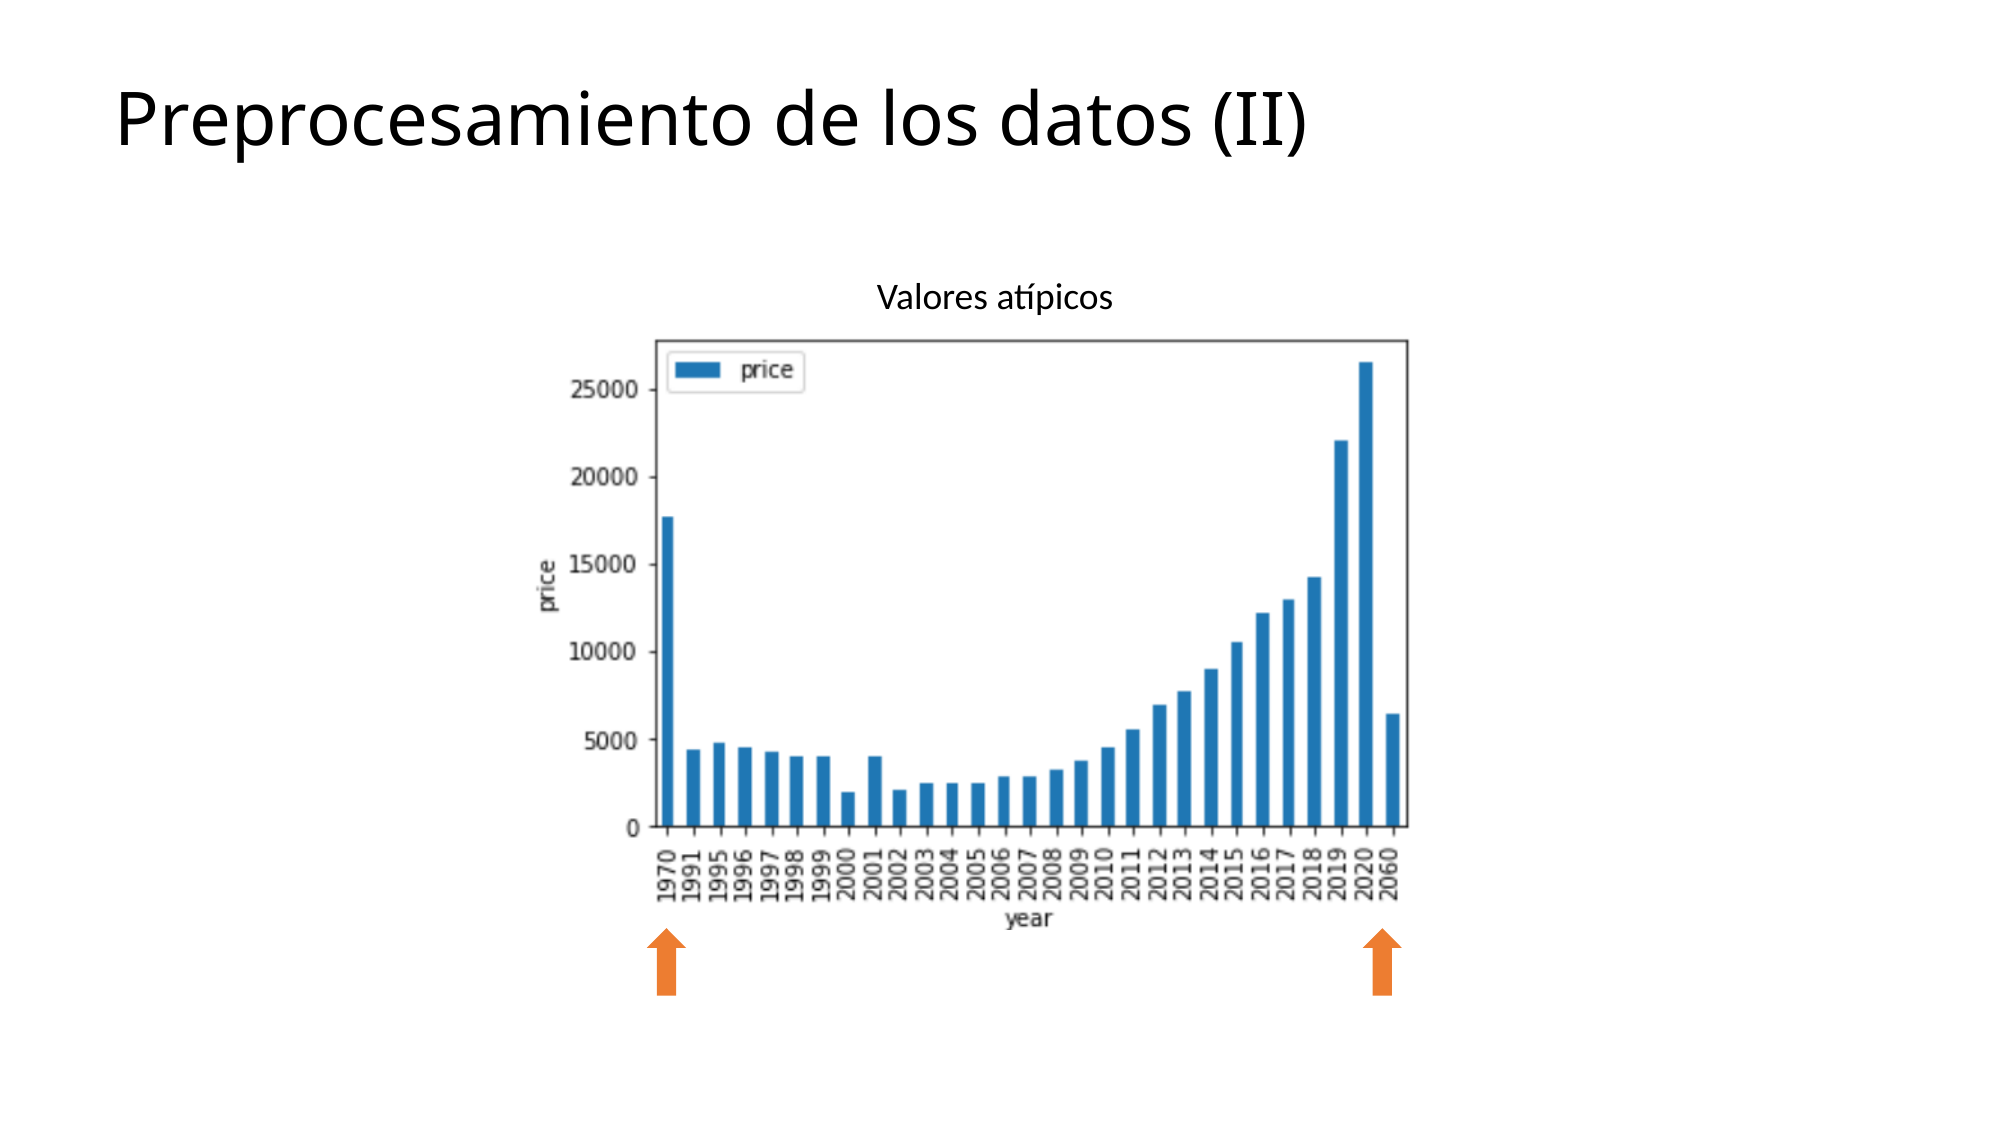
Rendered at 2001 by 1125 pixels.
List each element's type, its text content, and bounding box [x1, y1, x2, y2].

title Preprocesamiento de los datos (II) [99, 66, 1344, 177]
text_box [1365, 929, 1400, 995]
picture [517, 320, 1421, 930]
text_box [649, 929, 684, 995]
text_box Valores atípicos [861, 264, 1138, 325]
